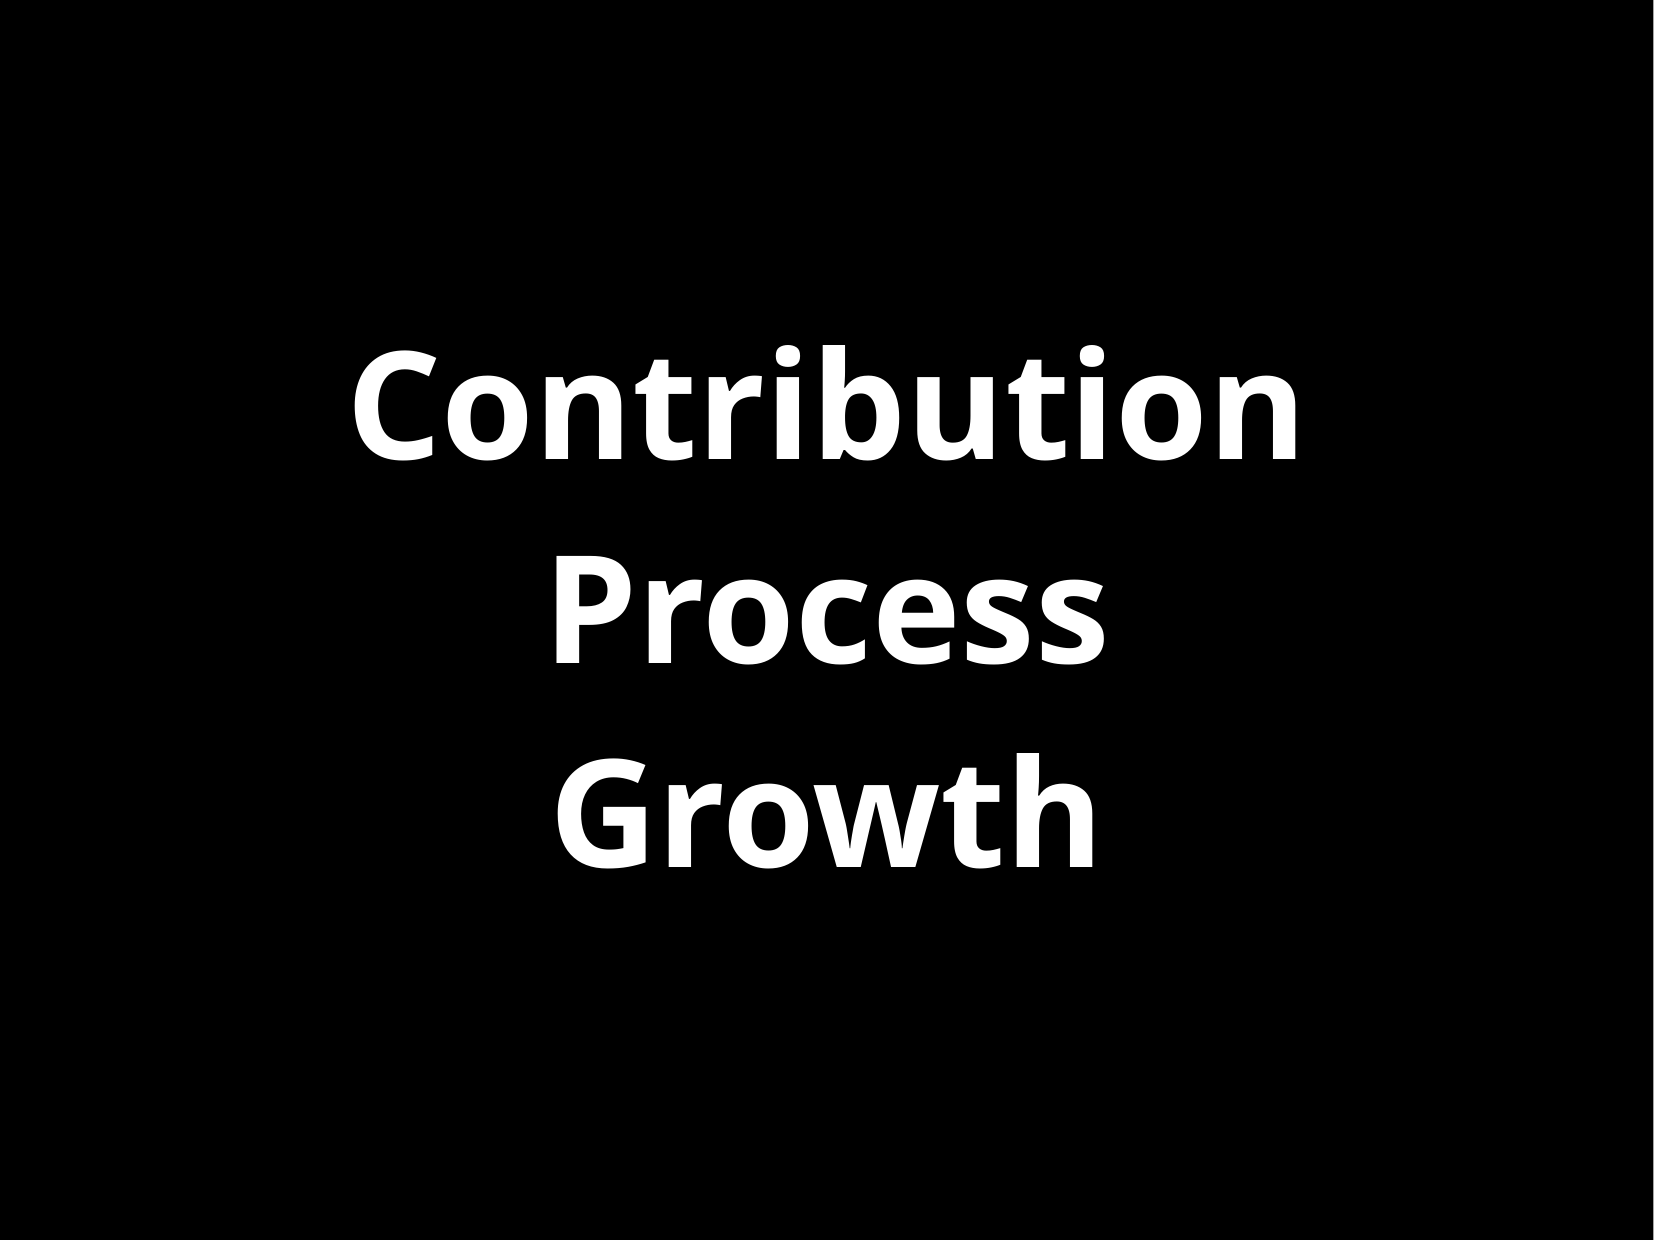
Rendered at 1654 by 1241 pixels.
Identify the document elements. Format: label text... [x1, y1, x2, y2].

title Contribution Process Growth [82, 59, 1571, 1152]
